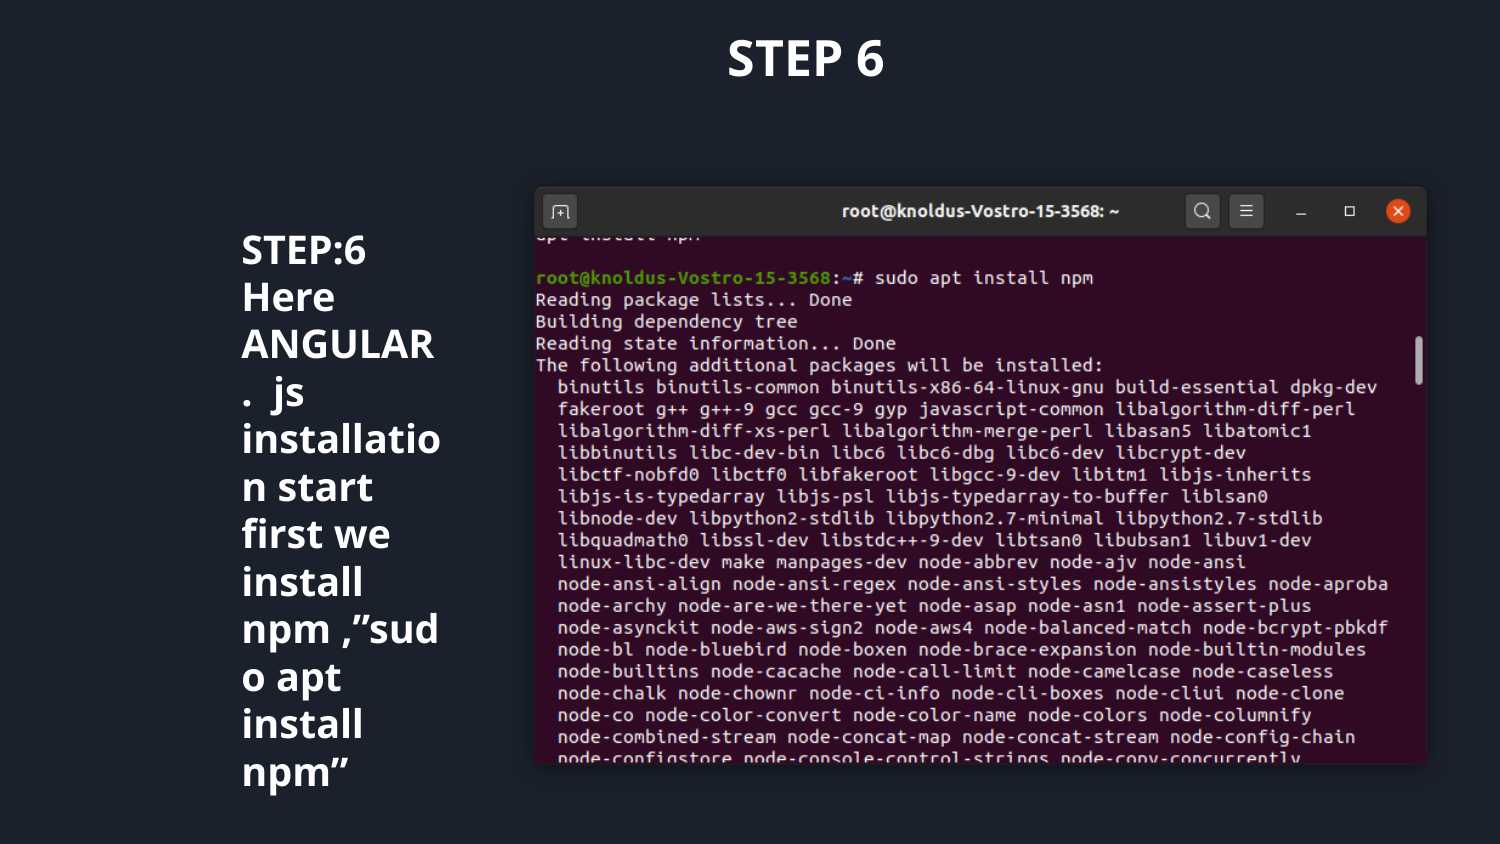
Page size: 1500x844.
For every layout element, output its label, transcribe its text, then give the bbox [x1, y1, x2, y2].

picture [503, 159, 1458, 799]
text_box STEP 6 [582, 11, 1062, 137]
text_box STEP:6 Here ANGULAR . js installation start first we install npm ,”sudo apt install npm” [226, 209, 457, 810]
